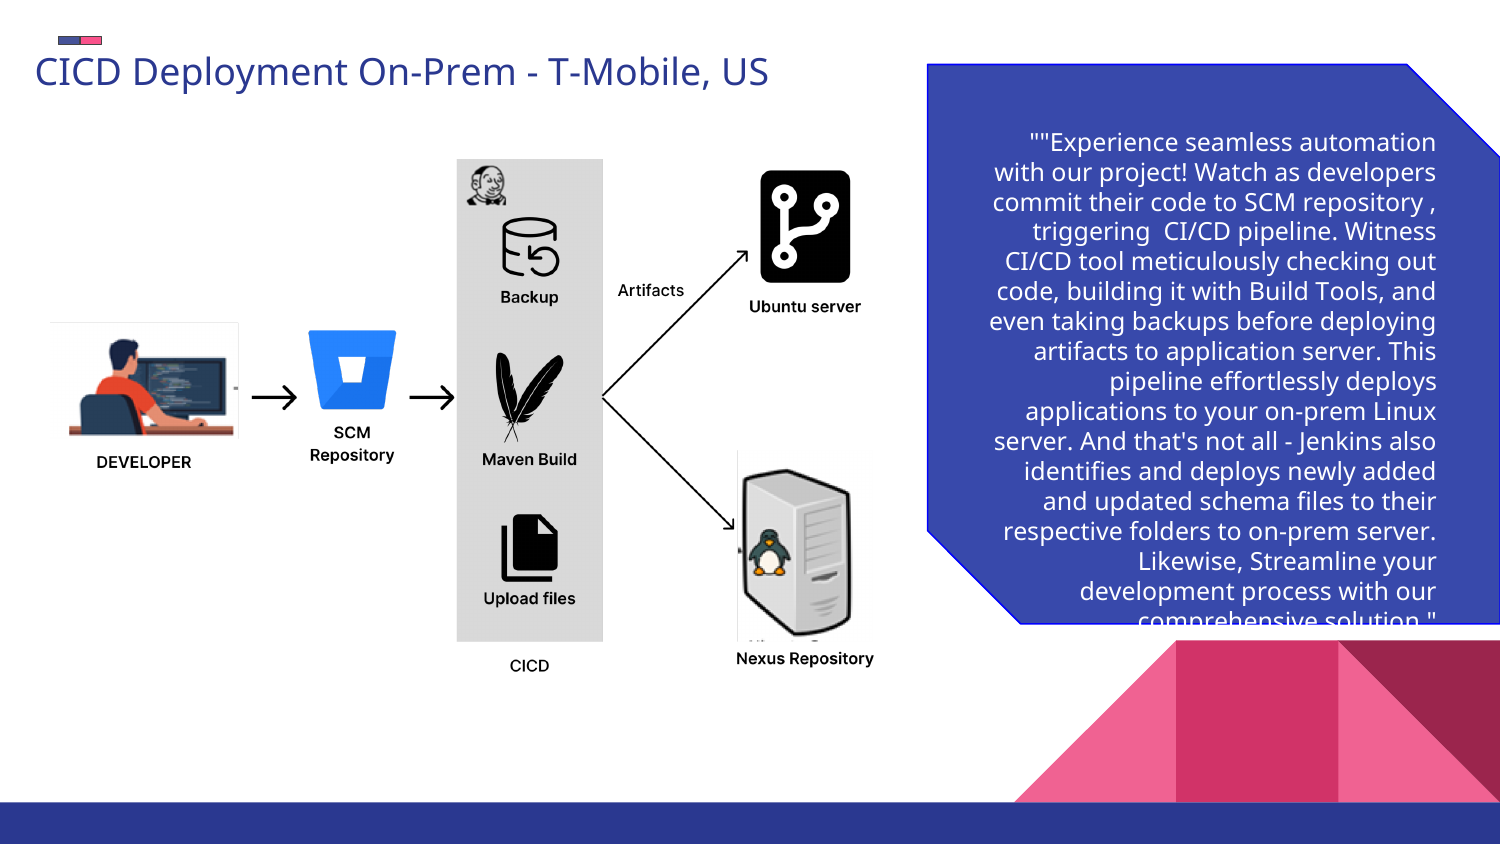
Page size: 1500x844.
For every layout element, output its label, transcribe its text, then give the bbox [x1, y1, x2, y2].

picture [50, 159, 874, 709]
text_box ""Experience seamless automation with our project! Watch as developers commit their code to SCM repository , triggering CI/CD pipeline. Witness CI/CD tool meticulously checking out code, building it with Build Tools, and even taking backups before deploying artifacts to application server. This pipeline effortlessly deploys applications to your on-prem Linux server. And that's not all - Jenkins also identifies and deploys newly added and updated schema files to their respective folders to on-prem server. Likewise, Streamline your development process with our comprehensive solution." [927, 64, 1500, 624]
text_box [59, 37, 79, 44]
text_box CICD Deployment On-Prem - T-Mobile, US [32, 46, 942, 94]
text_box [81, 37, 101, 44]
